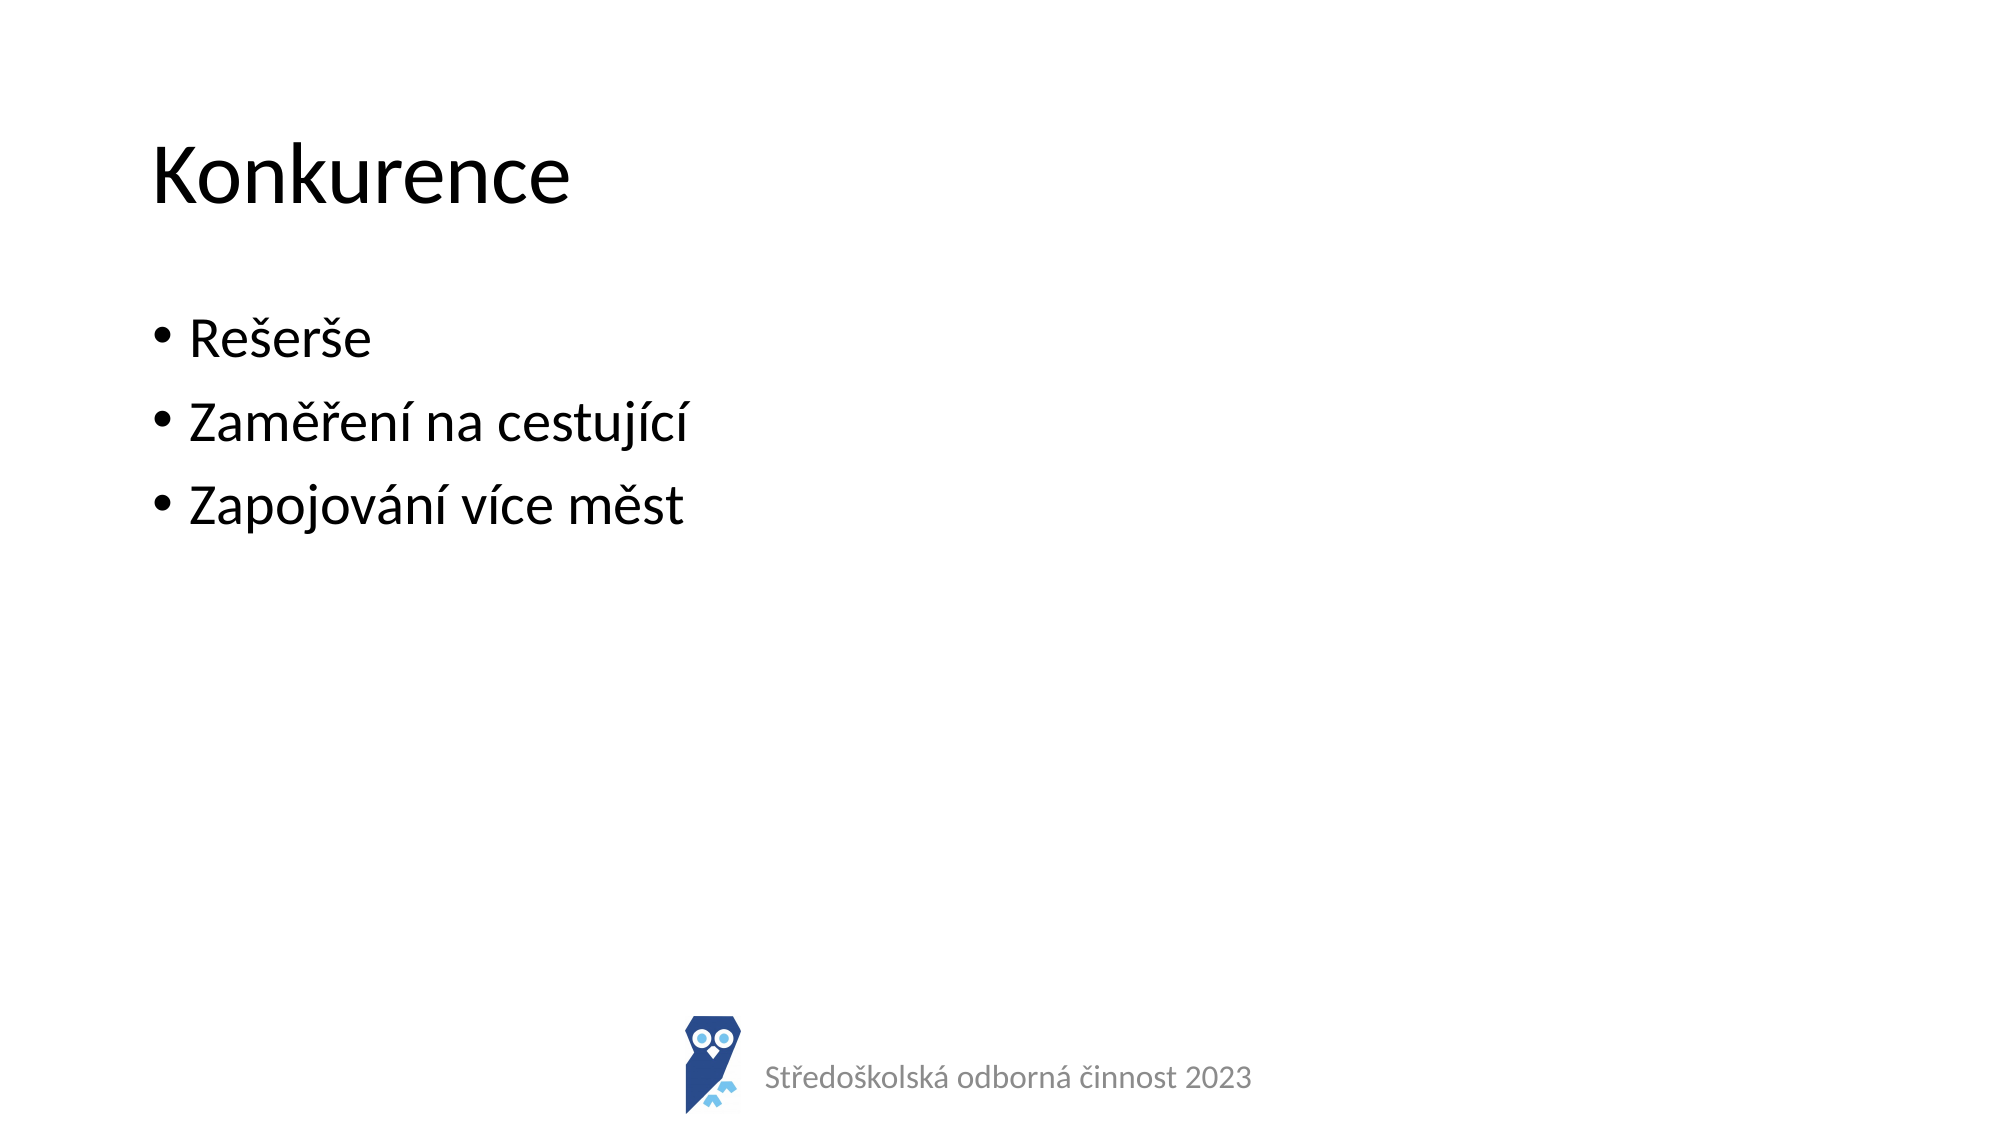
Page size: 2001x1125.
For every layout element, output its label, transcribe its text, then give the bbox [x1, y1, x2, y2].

title Konkurence [137, 59, 1863, 278]
picture [685, 1016, 741, 1114]
list Rešerše Zaměření na cestující Zapojování více měst [137, 299, 1863, 1014]
